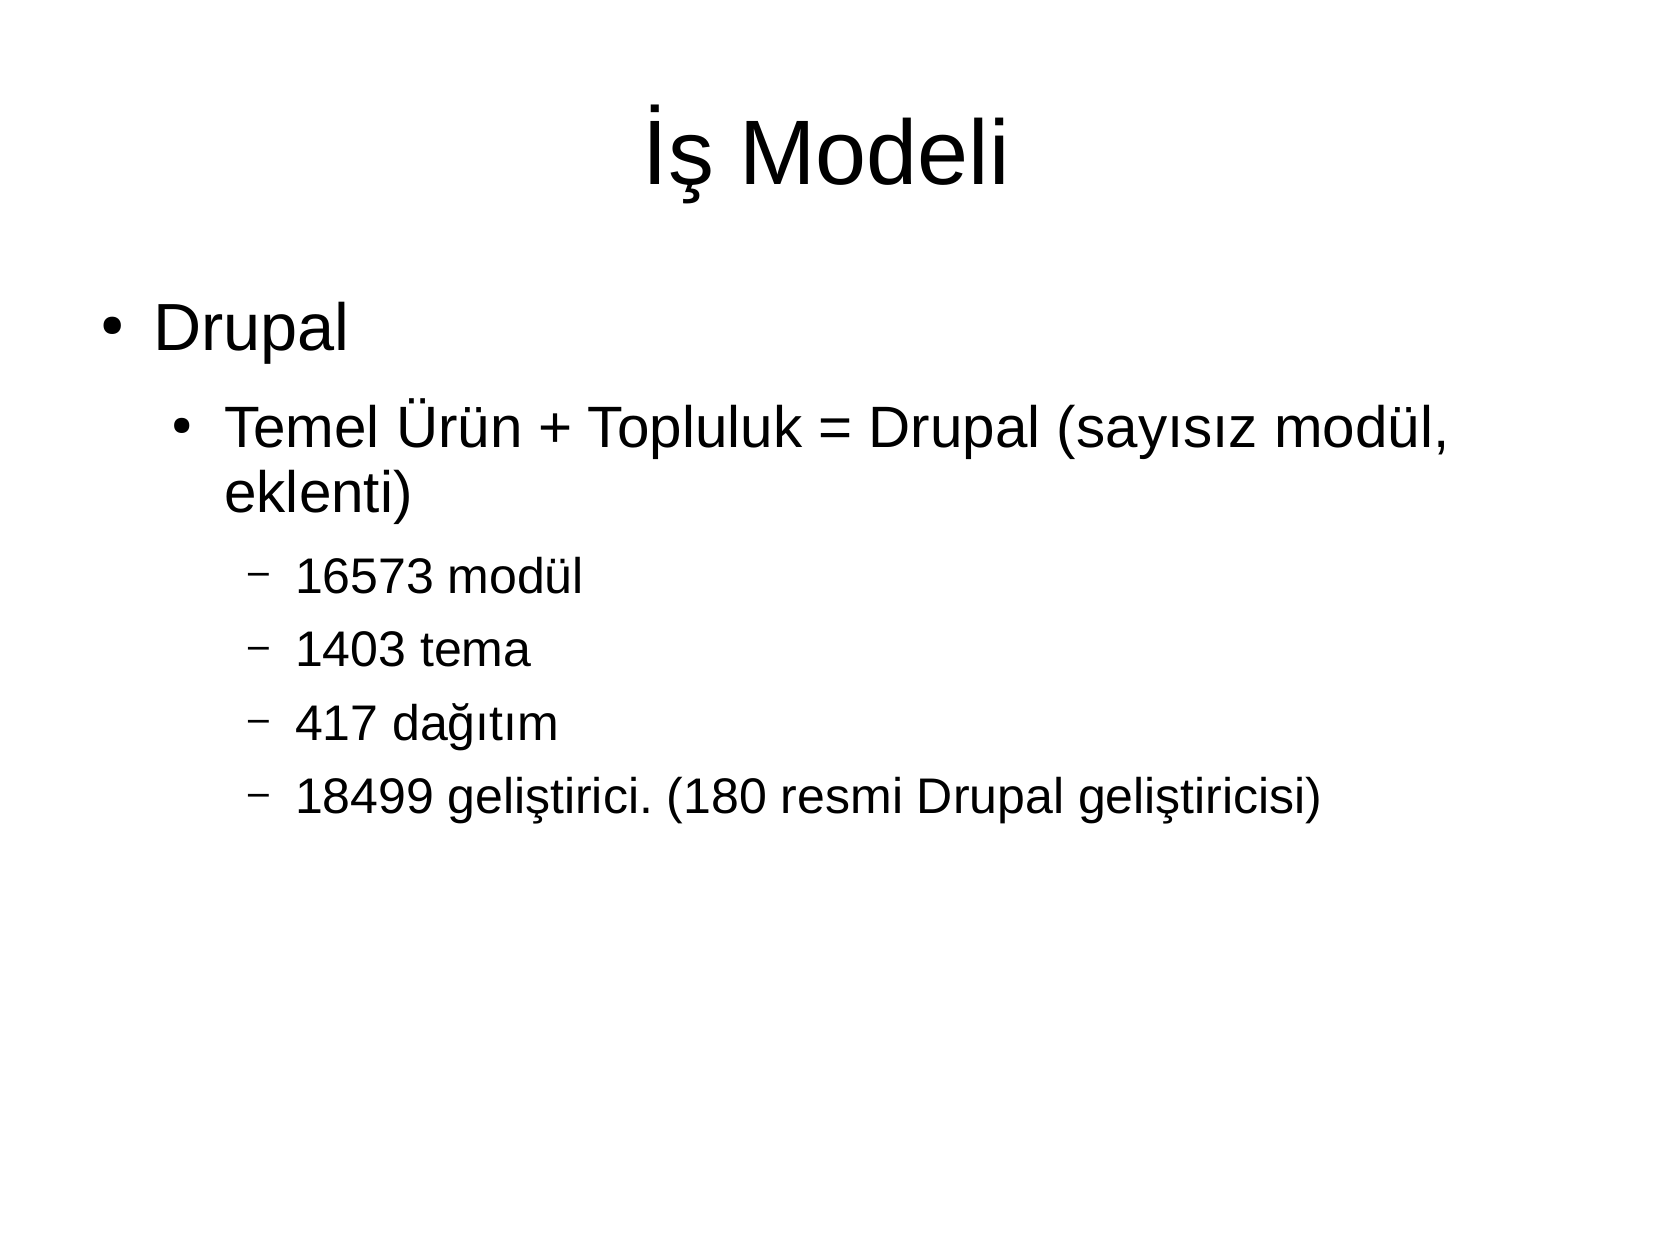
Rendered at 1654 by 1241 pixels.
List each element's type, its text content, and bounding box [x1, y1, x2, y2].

list Drupal Temel Ürün + Topluluk = Drupal (sayısız modül, eklenti) 16573 modül 1403 tema 417 dağıtım 18499 geliştirici. (180 resmi Drupal geliştiricisi) [82, 290, 1571, 1109]
title İş Modeli [82, 49, 1571, 257]
